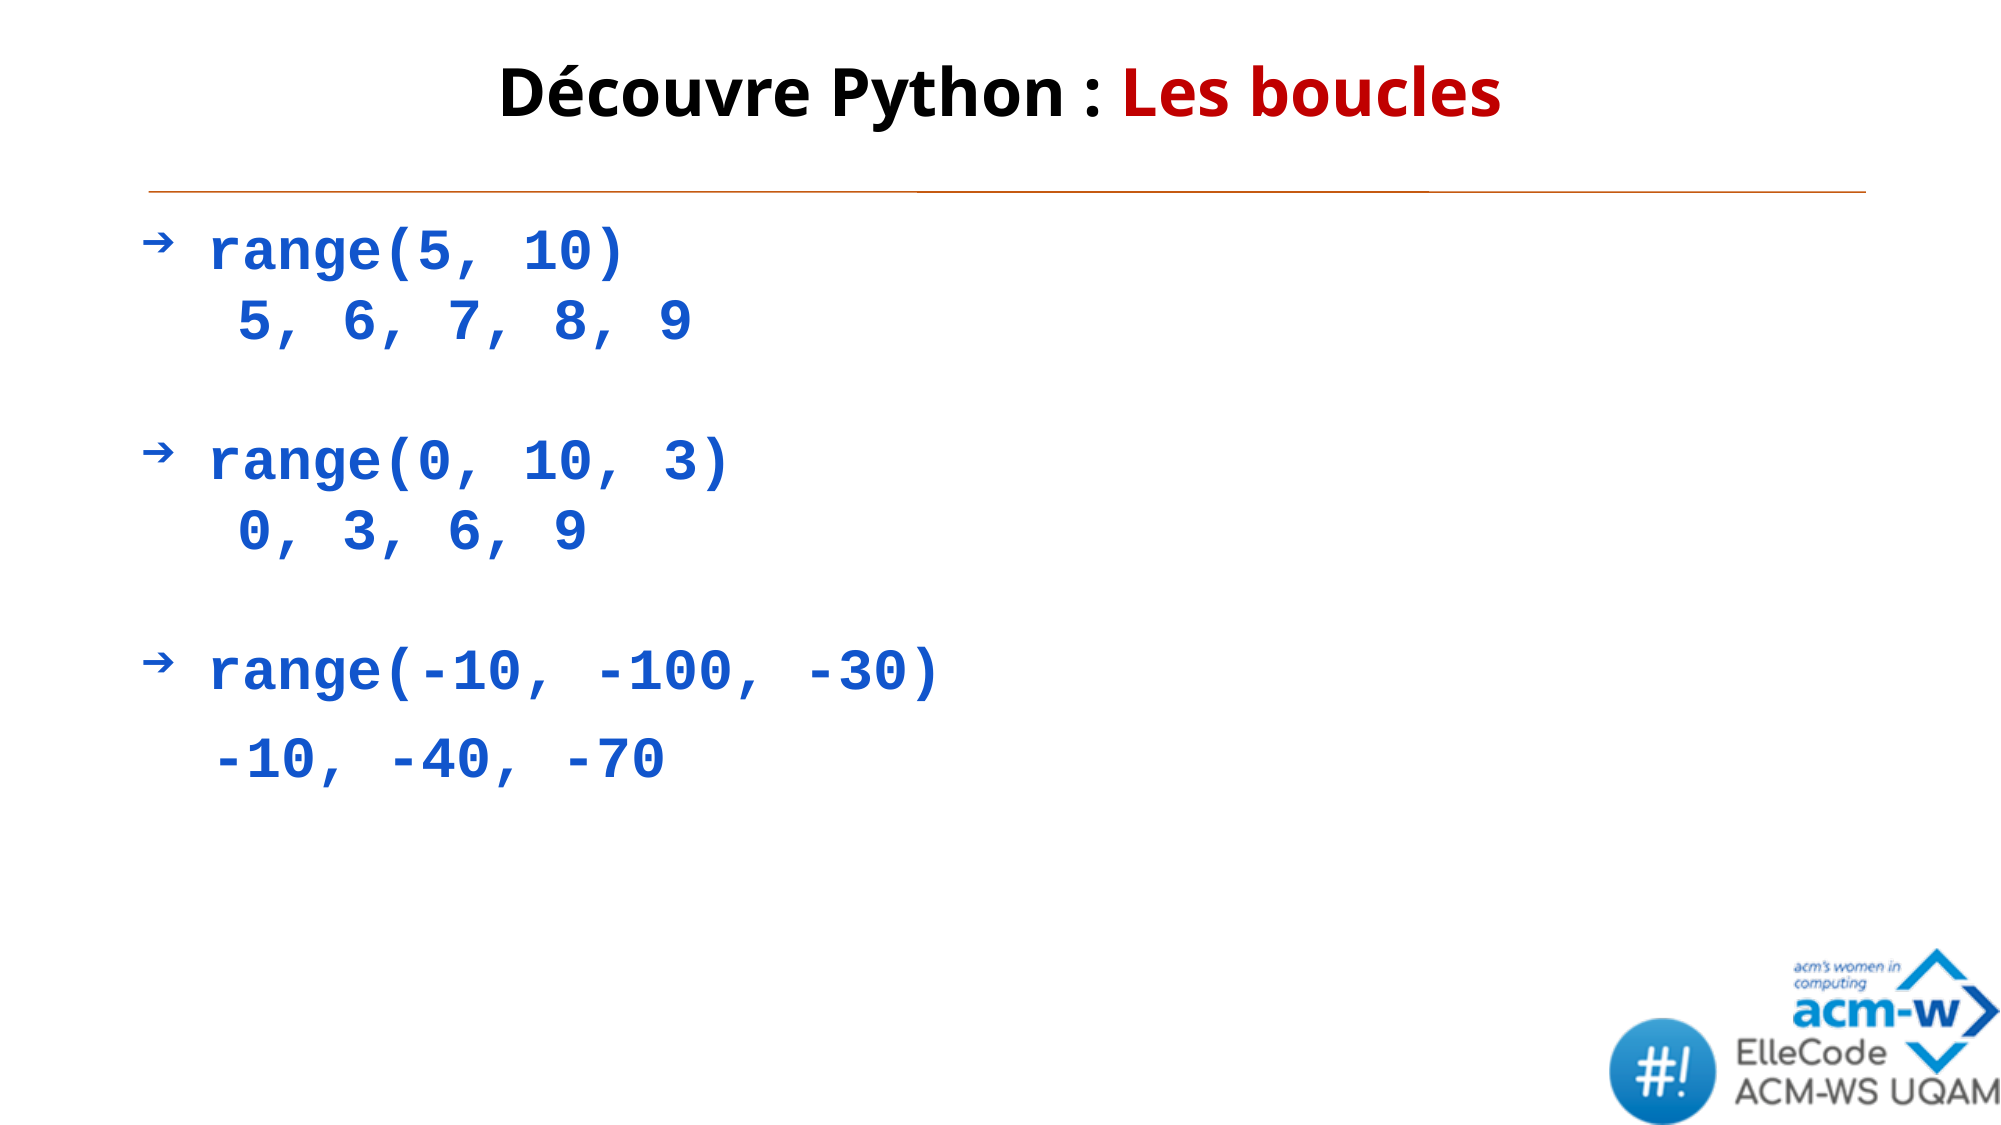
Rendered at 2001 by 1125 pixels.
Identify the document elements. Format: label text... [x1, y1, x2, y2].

text_box Découvre Python : Les boucles [0, 0, 2000, 204]
picture [1609, 948, 2000, 1125]
text_box range(5, 10) 5, 6, 7, 8, 9 range(0, 10, 3) 0, 3, 6, 9 range(-10, -100, -30) -10, -40, -70 [117, 204, 1722, 969]
